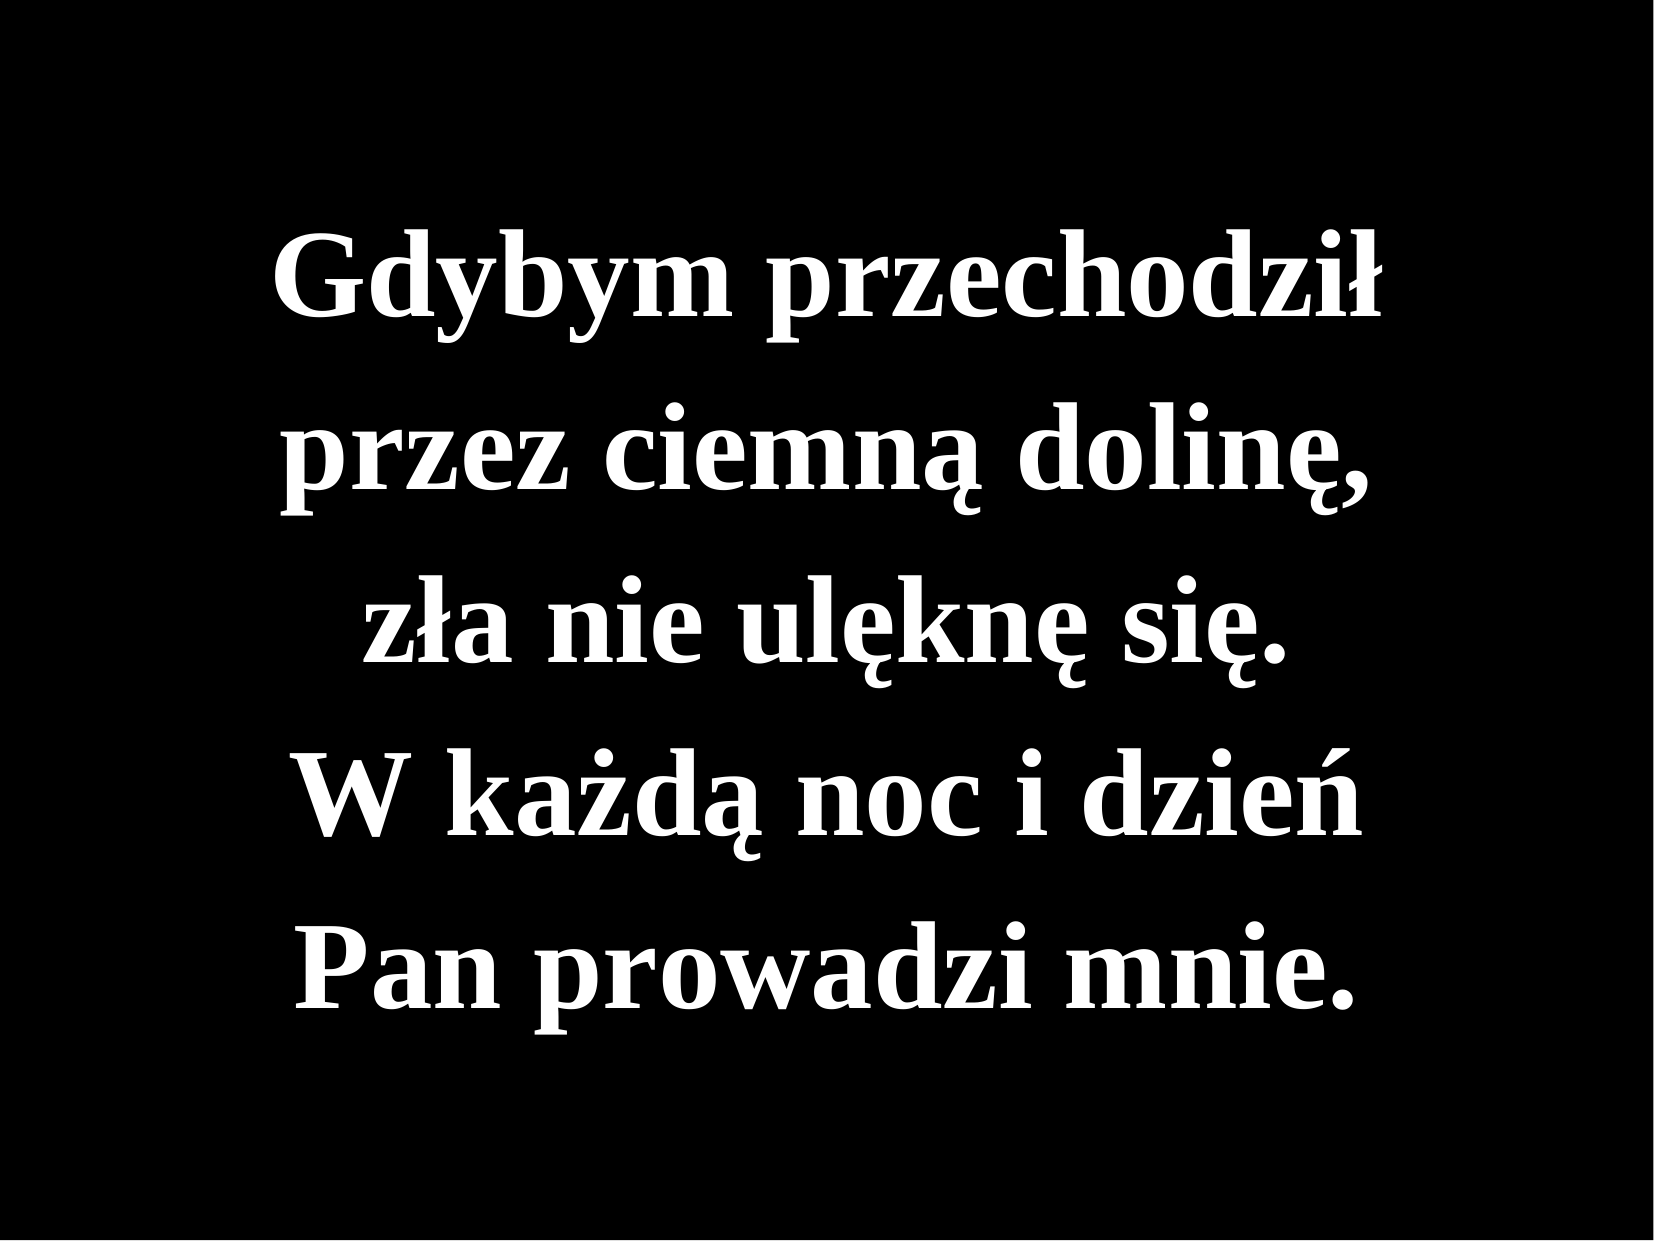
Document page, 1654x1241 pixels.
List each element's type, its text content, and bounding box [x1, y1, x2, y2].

title Gdybym przechodził ppp przez ciemną dolinę, ppp zła nie ulęknę się. ppp W każdą noc i dzień ppp Pan prowadzi mnie. [0, 0, 1654, 1241]
